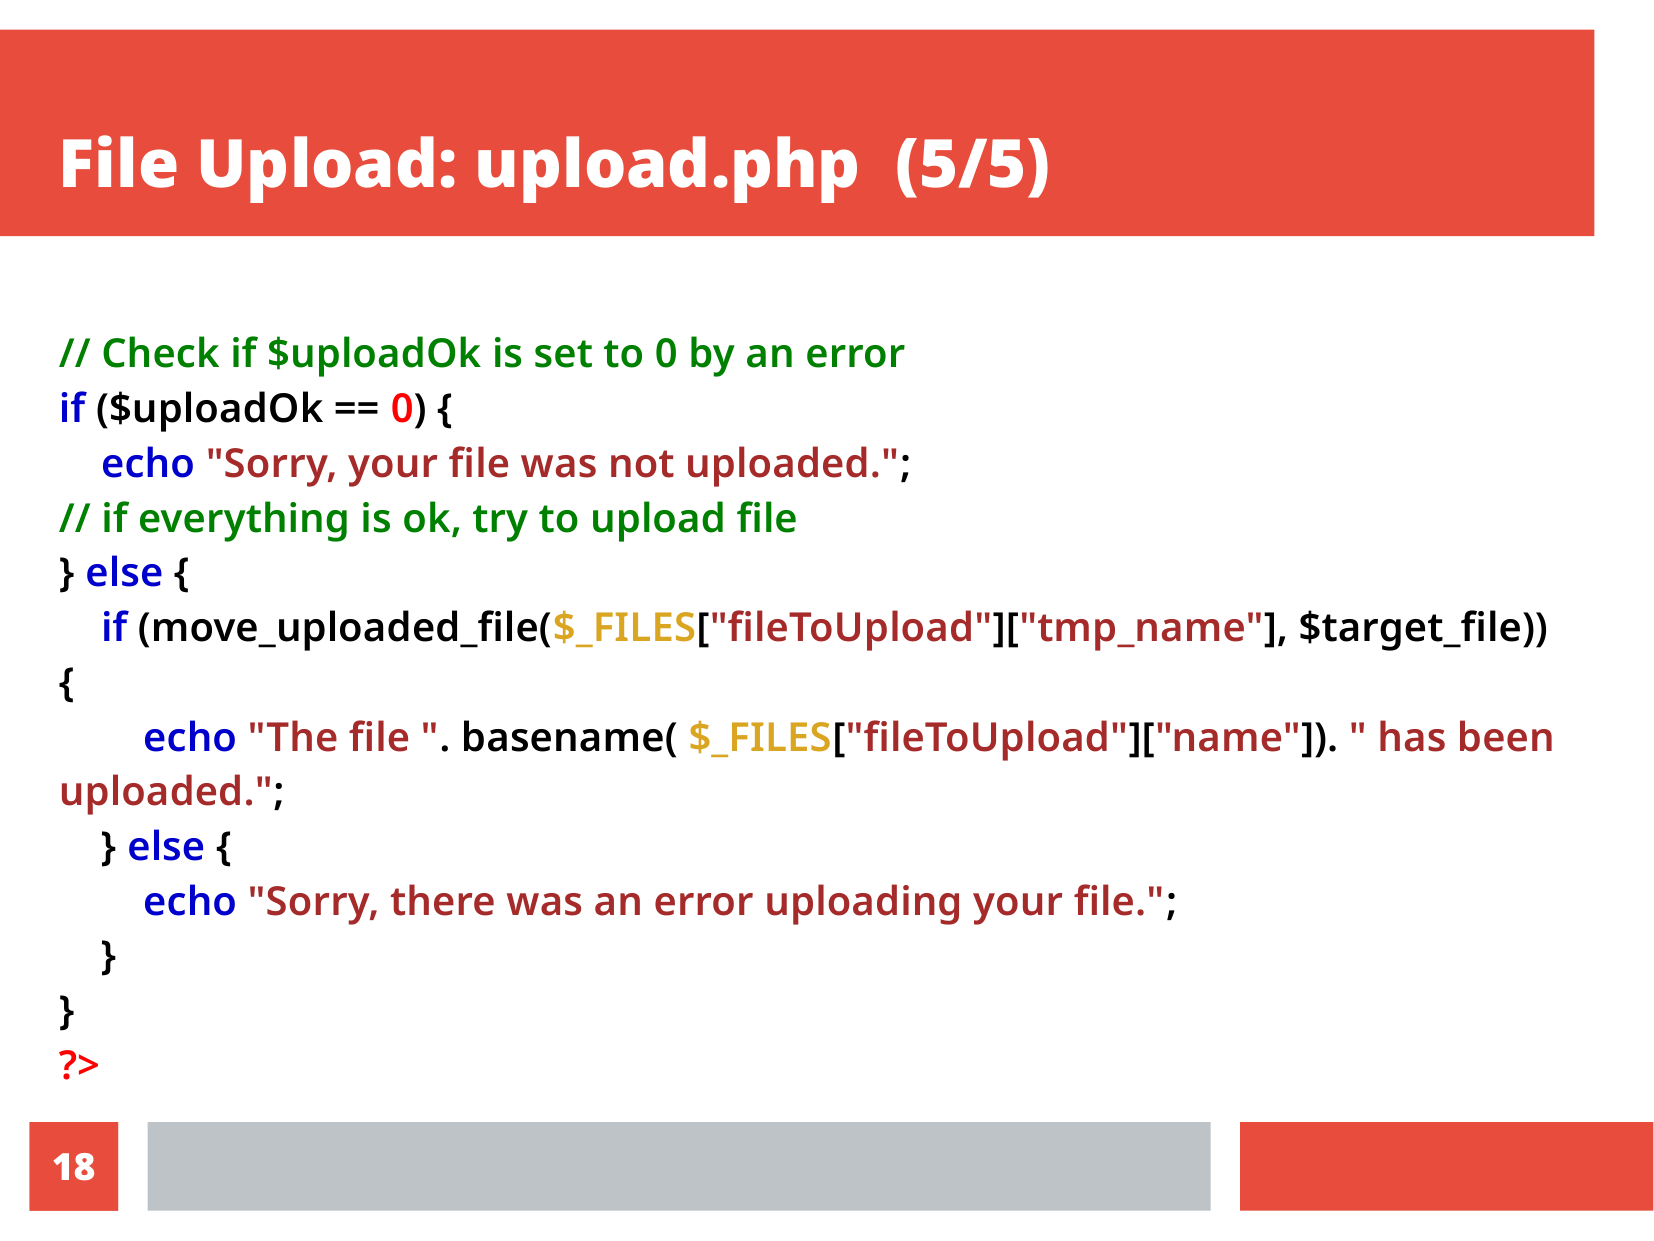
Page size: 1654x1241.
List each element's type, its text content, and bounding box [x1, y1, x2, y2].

title File Upload: upload.php (5/5) [59, 59, 1595, 207]
list // Check if $uploadOk is set to 0 by an error if ($uploadOk == 0) { echo "Sorry, your file was not uploaded."; // if everything is ok, try to upload file } else { if (move_uploaded_file($_FILES["fileToUpload"]["tmp_name"], $target_file)) { echo "The file ". basename( $_FILES["fileToUpload"]["name"]). " has been uploaded."; } else { echo "Sorry, there was an error uploading your file."; } } ?> [59, 324, 1565, 1093]
